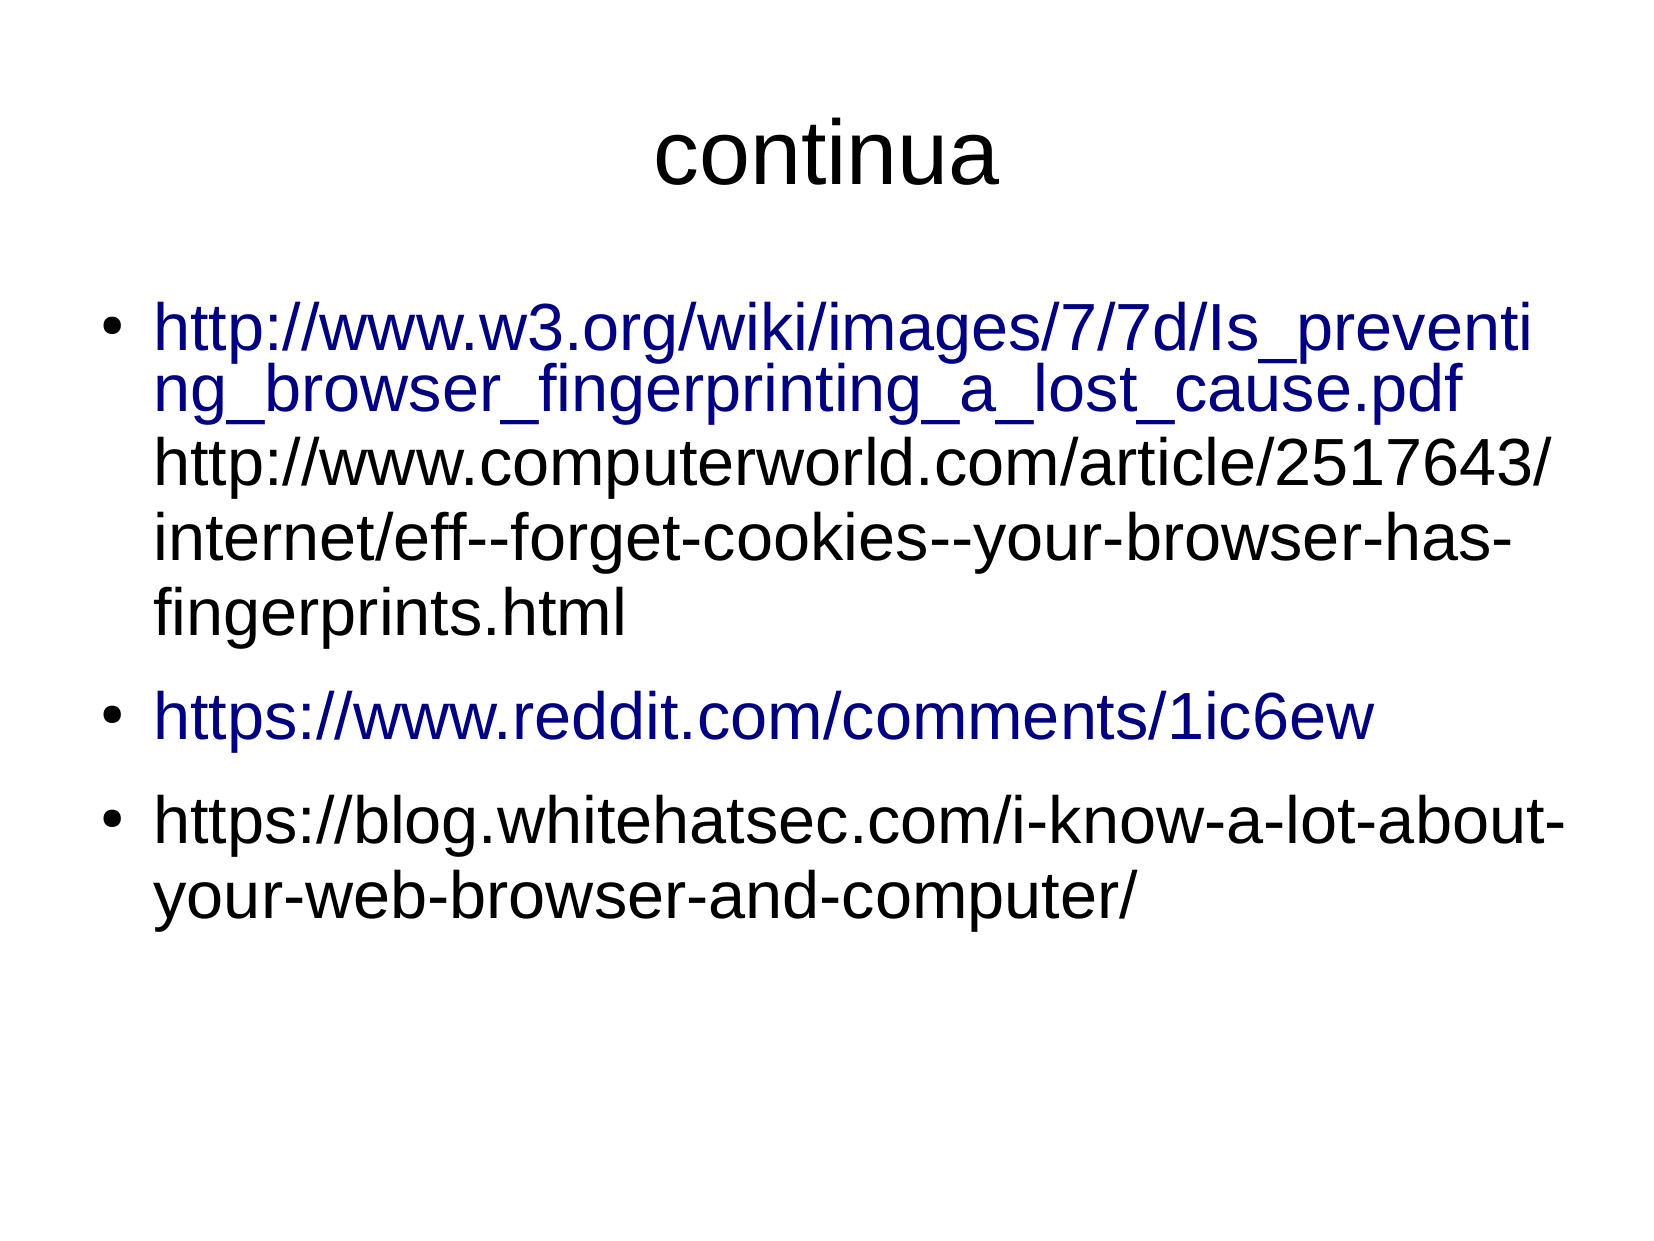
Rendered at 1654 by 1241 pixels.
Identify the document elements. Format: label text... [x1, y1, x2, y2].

list http://www.w3.org/wiki/images/7/7d/Is_preventing_browser_fingerprinting_a_lost_cause.pdfhttp://www.computerworld.com/article/2517643/internet/eff--forget-cookies--your-browser-has-fingerprints.html https://www.reddit.com/comments/1ic6ew https://blog.whitehatsec.com/i-know-a-lot-about-your-web-browser-and-computer/ [82, 290, 1571, 1010]
title continua [82, 49, 1571, 257]
